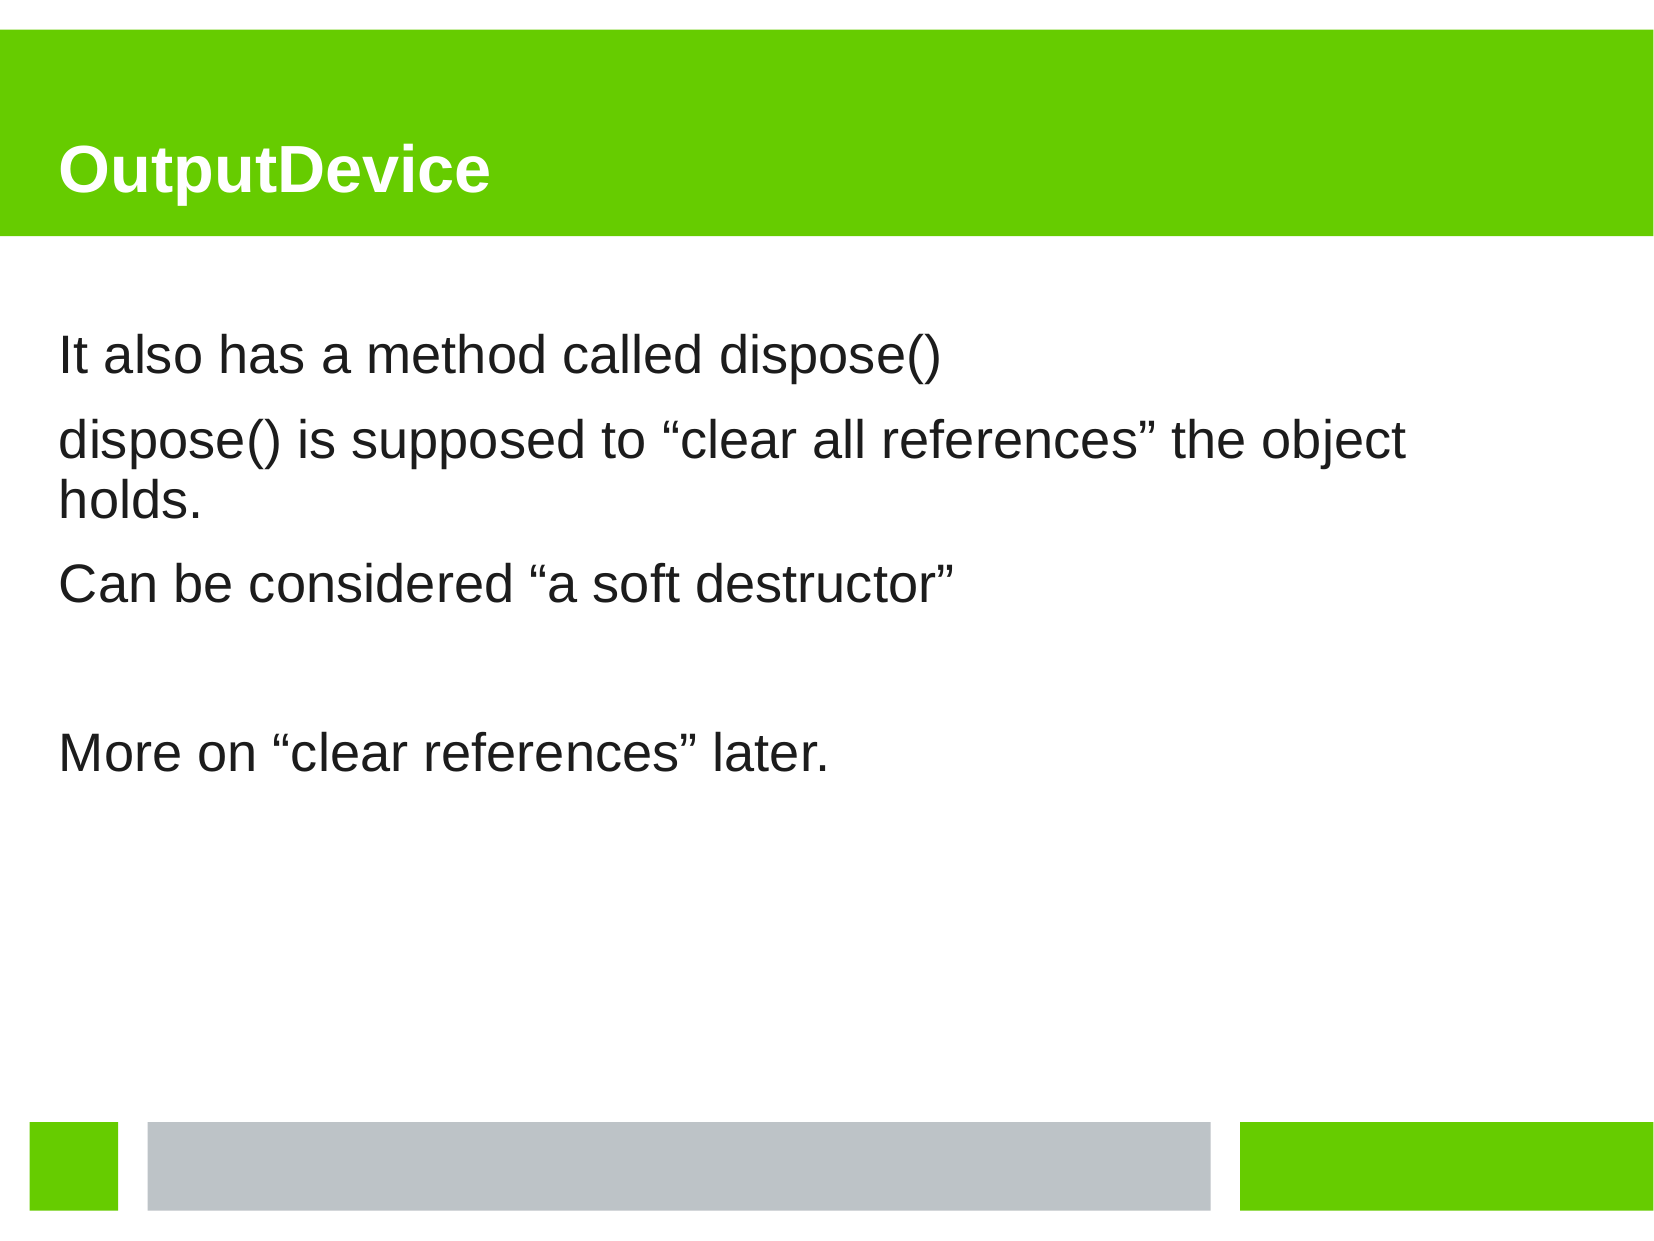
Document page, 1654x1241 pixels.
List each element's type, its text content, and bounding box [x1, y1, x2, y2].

title OutputDevice [59, 59, 1595, 207]
list It also has a method called dispose() dispose() is supposed to “clear all references” the object holds. Can be considered “a soft destructor” More on “clear references” later. [59, 324, 1565, 1093]
